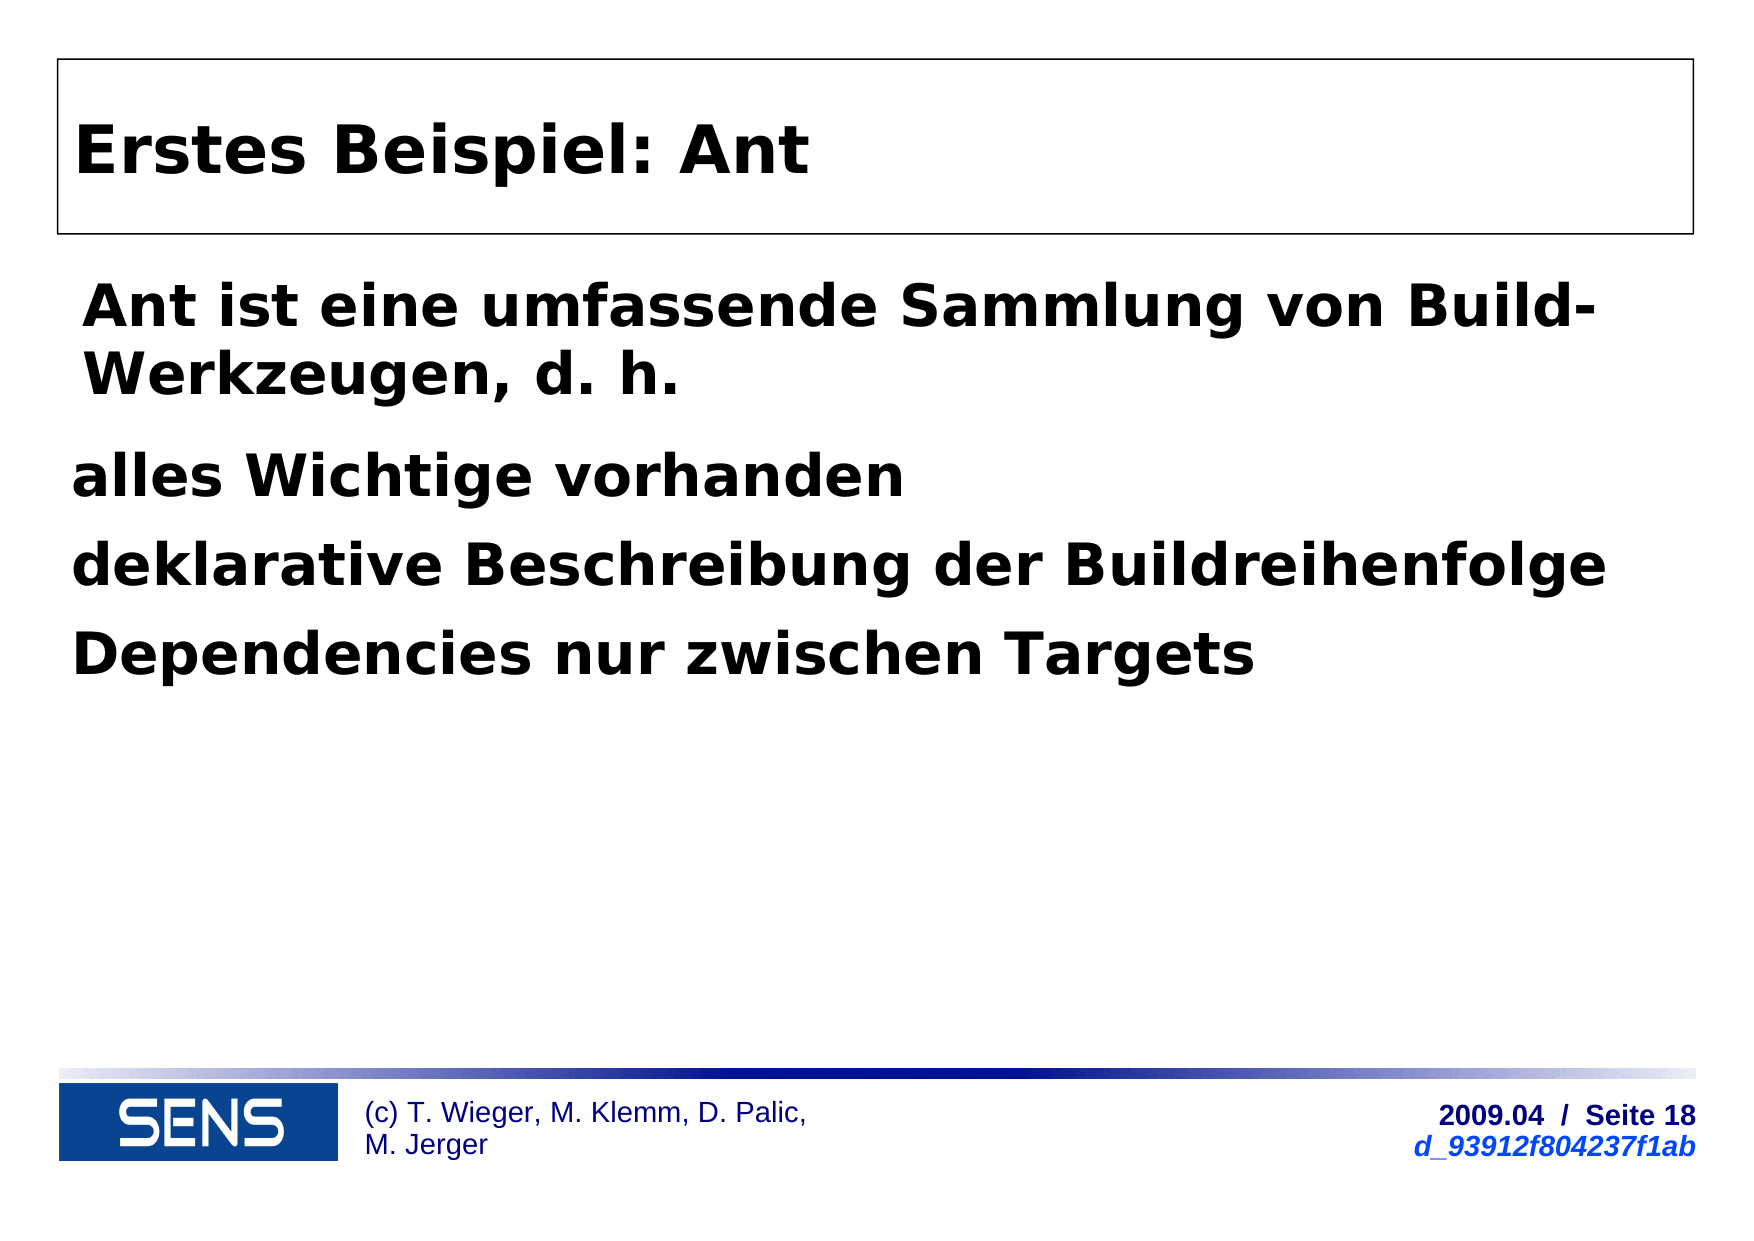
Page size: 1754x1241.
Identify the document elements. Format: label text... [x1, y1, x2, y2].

picture [59, 1083, 338, 1161]
title Erstes Beispiel: Ant [73, 61, 1693, 241]
list Ant ist eine umfassende Sammlung von Build-Werkzeugen, d. h. alles Wichtige vorhanden deklarative Beschreibung der Buildreihenfolge Dependencies nur zwischen Targets [71, 272, 1698, 1038]
picture [59, 1068, 1696, 1079]
